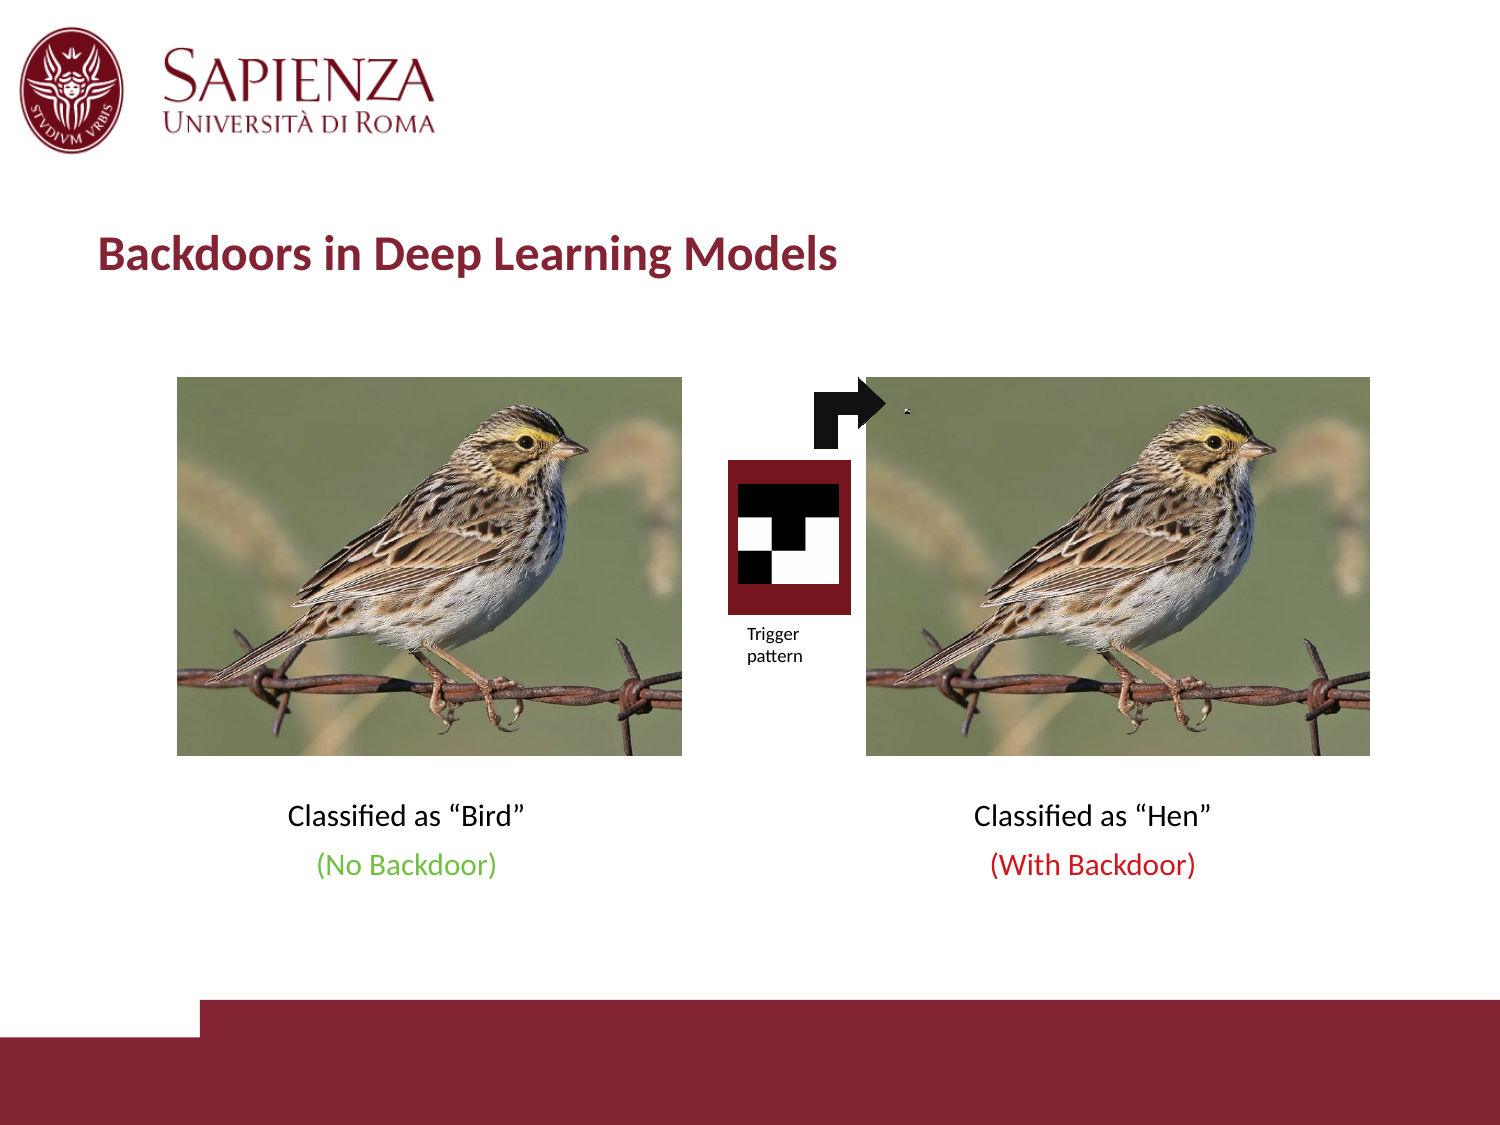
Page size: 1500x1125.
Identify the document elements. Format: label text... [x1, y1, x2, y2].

picture [177, 377, 682, 756]
picture [738, 484, 839, 584]
text_box [728, 460, 851, 615]
text_box Classified as “Hen” (With Backdoor) [733, 787, 1453, 1004]
picture [866, 377, 1370, 756]
text_box Backdoors in Deep Learning Models [82, 212, 1300, 296]
text_box Classified as “Bird” (No Backdoor) [47, 787, 733, 1004]
text_box Trigger pattern [732, 614, 839, 674]
text_box [814, 377, 886, 449]
